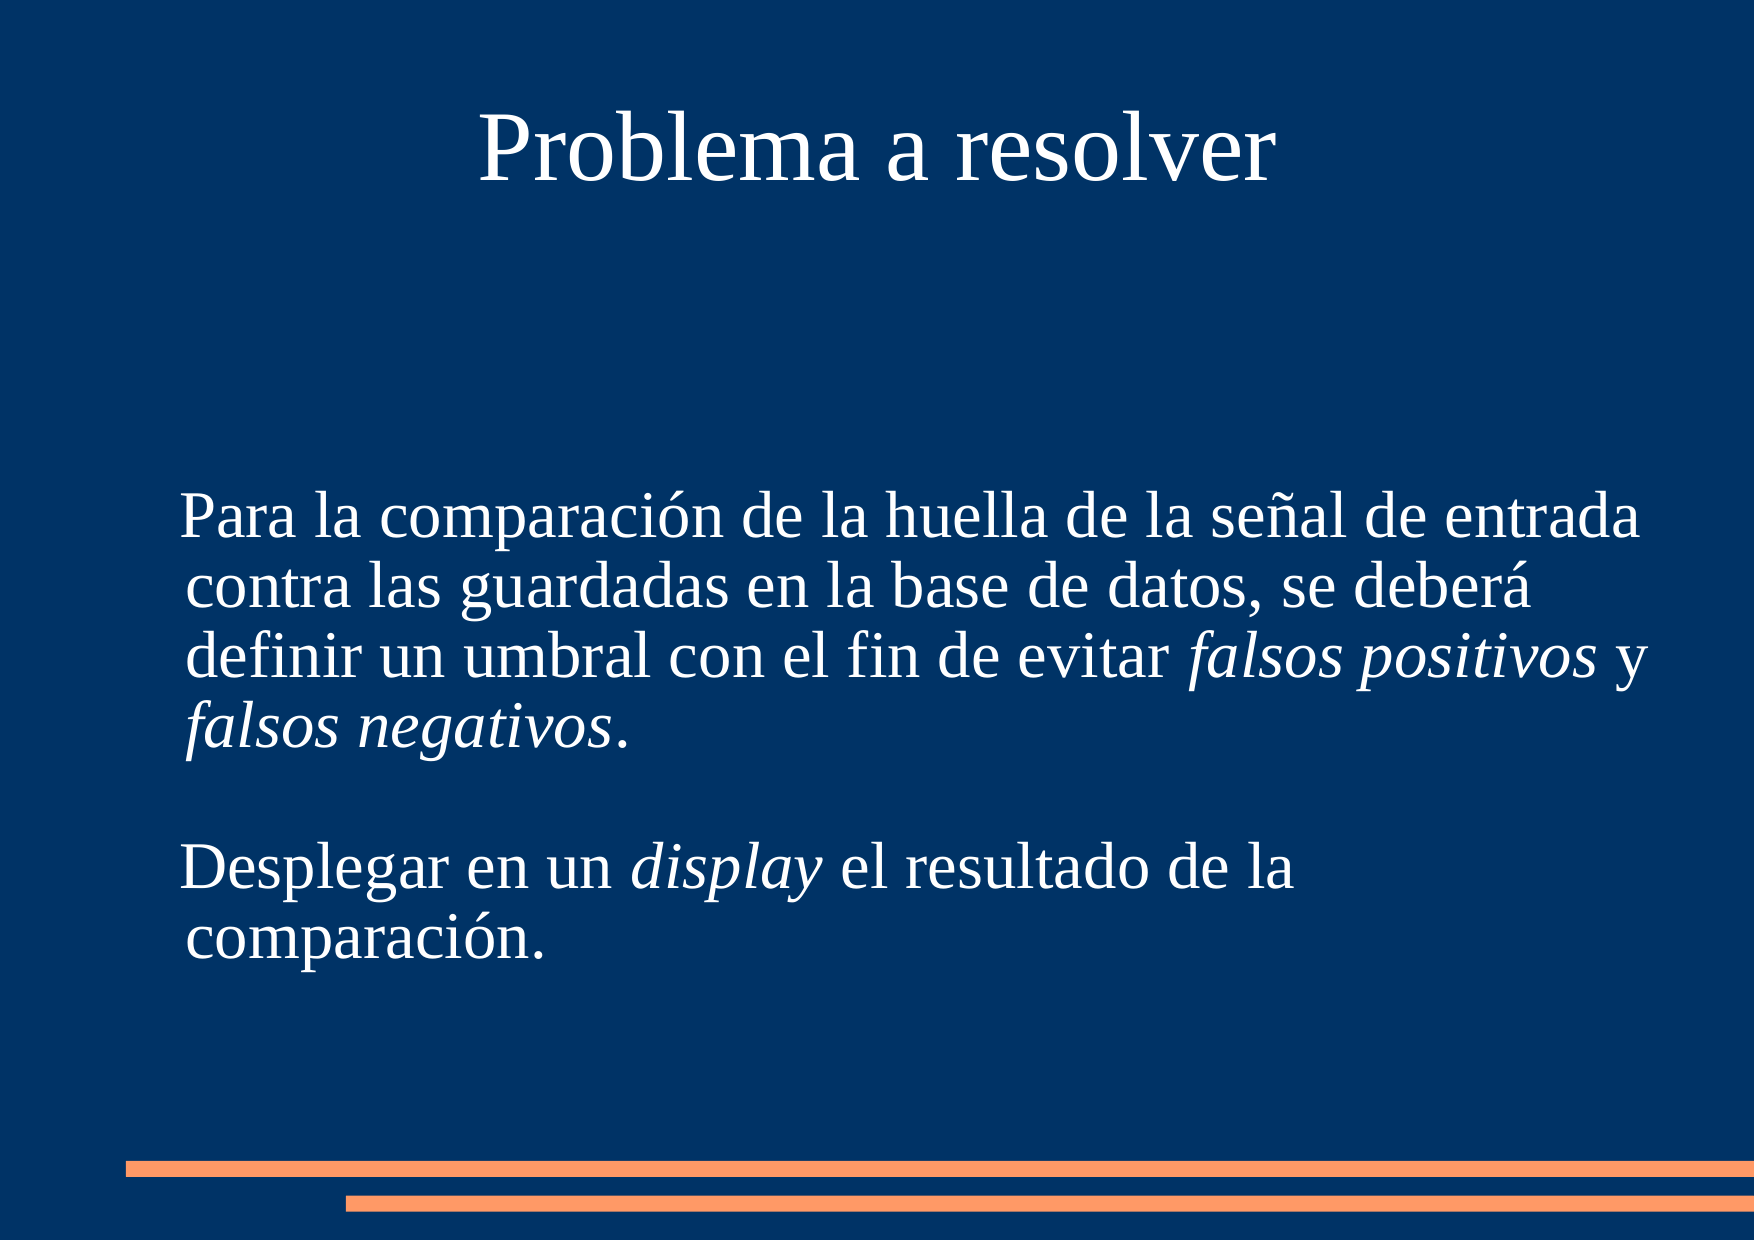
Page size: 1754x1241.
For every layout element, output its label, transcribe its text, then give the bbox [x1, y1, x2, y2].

title Problema a resolver [128, 53, 1627, 246]
subtitle Para la comparación de la huella de la señal de entrada contra las guardadas en la base de datos, se deberá definir un umbral con el fin de evitar falsos positivos y falsos negativos. Desplegar en un display el resultado de la comparación. [128, 329, 1655, 1125]
